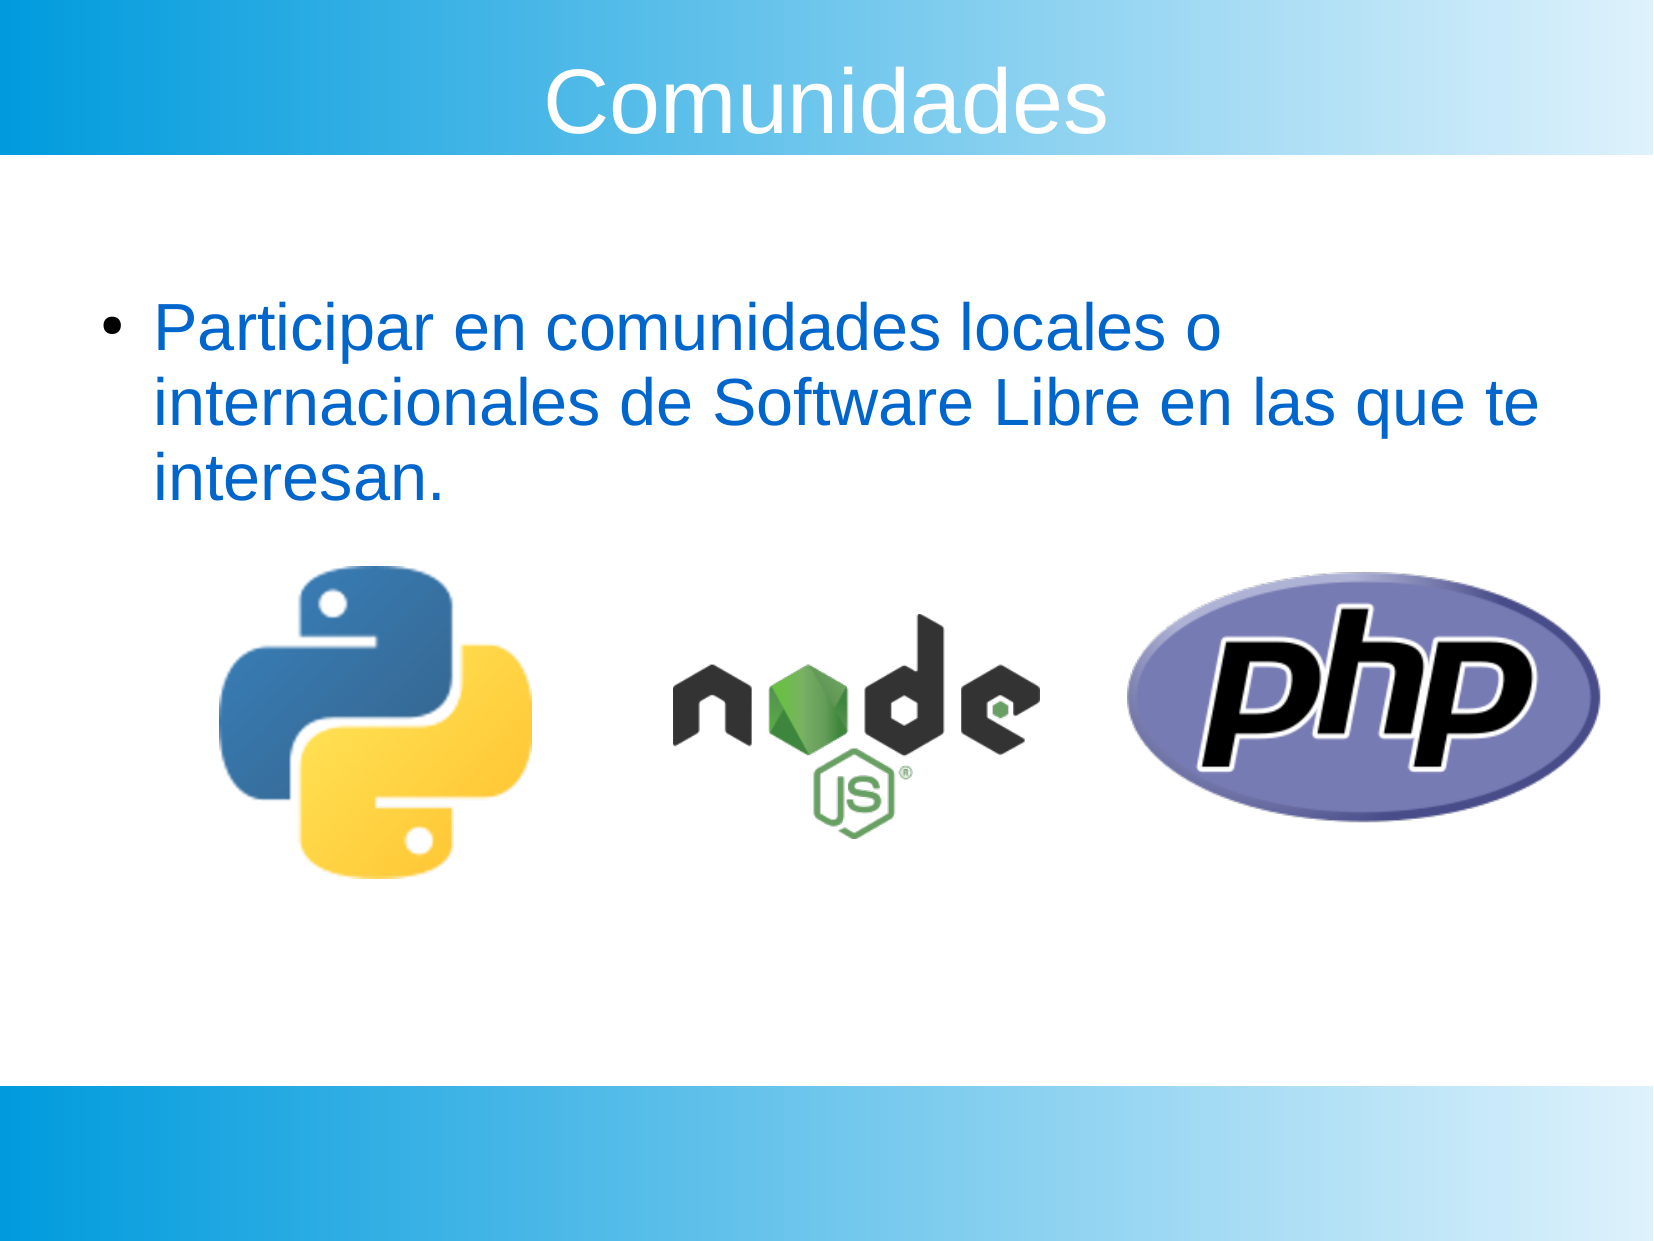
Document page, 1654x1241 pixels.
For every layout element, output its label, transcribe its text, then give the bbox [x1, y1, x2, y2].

picture [1121, 566, 1607, 829]
picture [673, 614, 1040, 839]
list Participar en comunidades locales o internacionales de Software Libre en las que te interesan. [82, 290, 1571, 532]
title Comunidades [82, 49, 1571, 155]
picture [219, 566, 532, 879]
